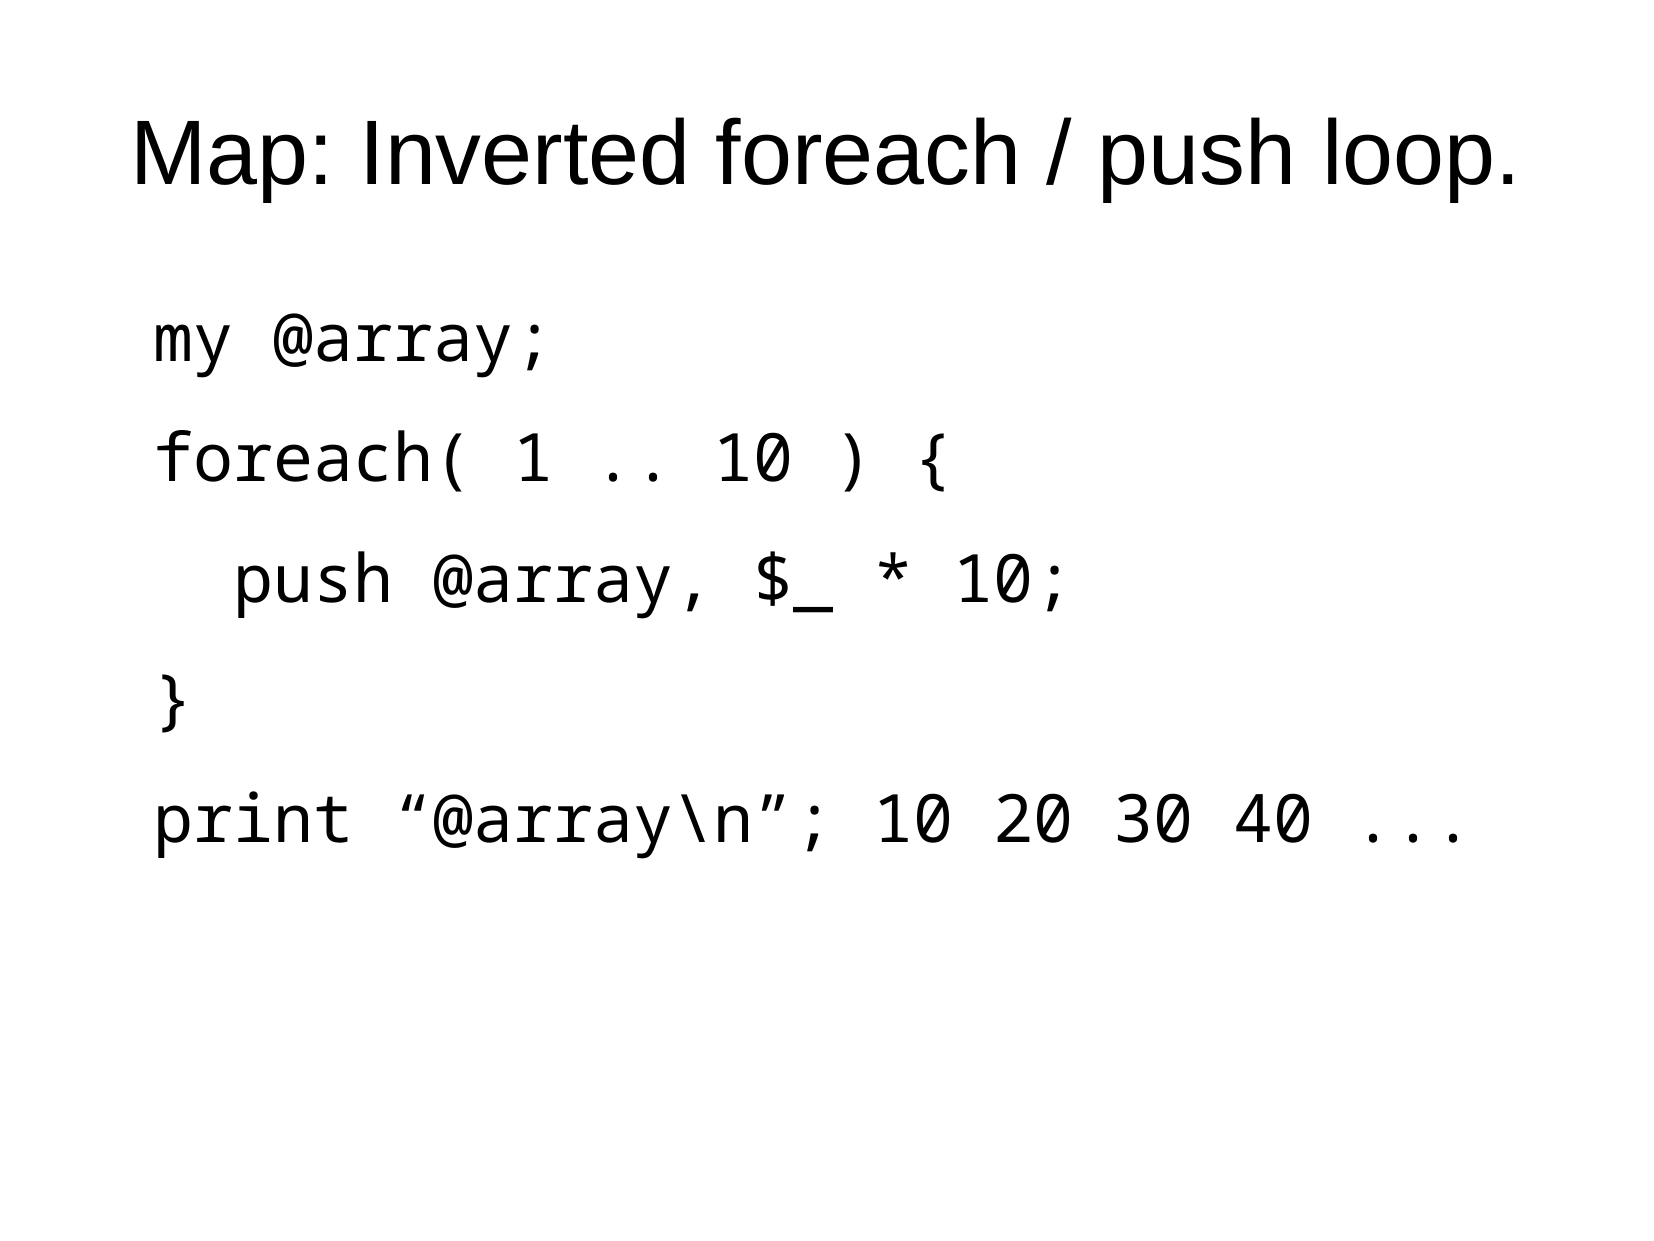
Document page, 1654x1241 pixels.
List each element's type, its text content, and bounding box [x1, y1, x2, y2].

title Map: Inverted foreach / push loop. [82, 49, 1571, 257]
list my @array; foreach( 1 .. 10 ) { push @array, $_ * 10; } print “@array\n”; 10 20 30 40 ... [82, 290, 1571, 1010]
